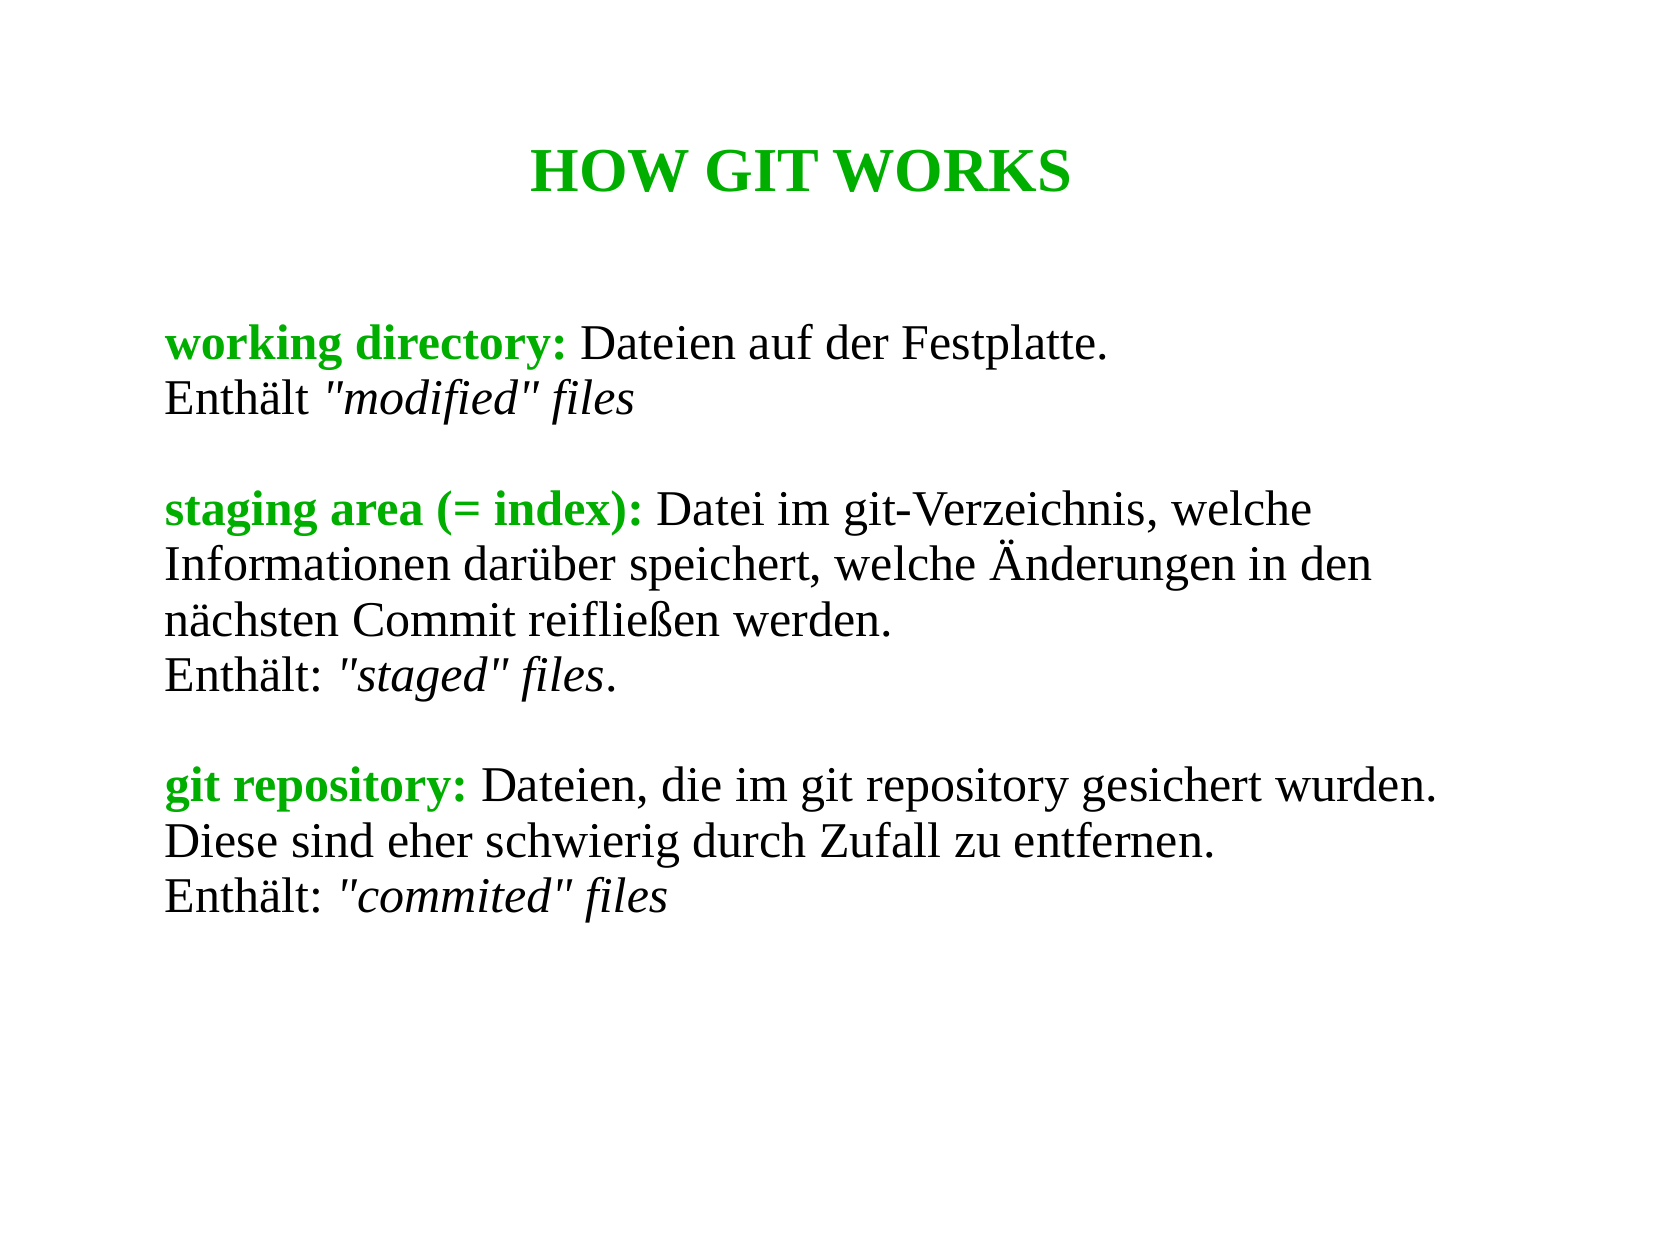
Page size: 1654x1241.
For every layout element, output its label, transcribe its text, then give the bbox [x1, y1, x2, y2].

text_box HOW GIT WORKS working directory: Dateien auf der Festplatte. Enthält "modified" files staging area (= index): Datei im git-Verzeichnis, welche Informationen darüber speichert, welche Änderungen in den nächsten Commit reifließen werden. Enthält: "staged" files. git repository: Dateien, die im git repository gesichert wurden. Diese sind eher schwierig durch Zufall zu entfernen. Enthält: "commited" files [150, 45, 1516, 1186]
